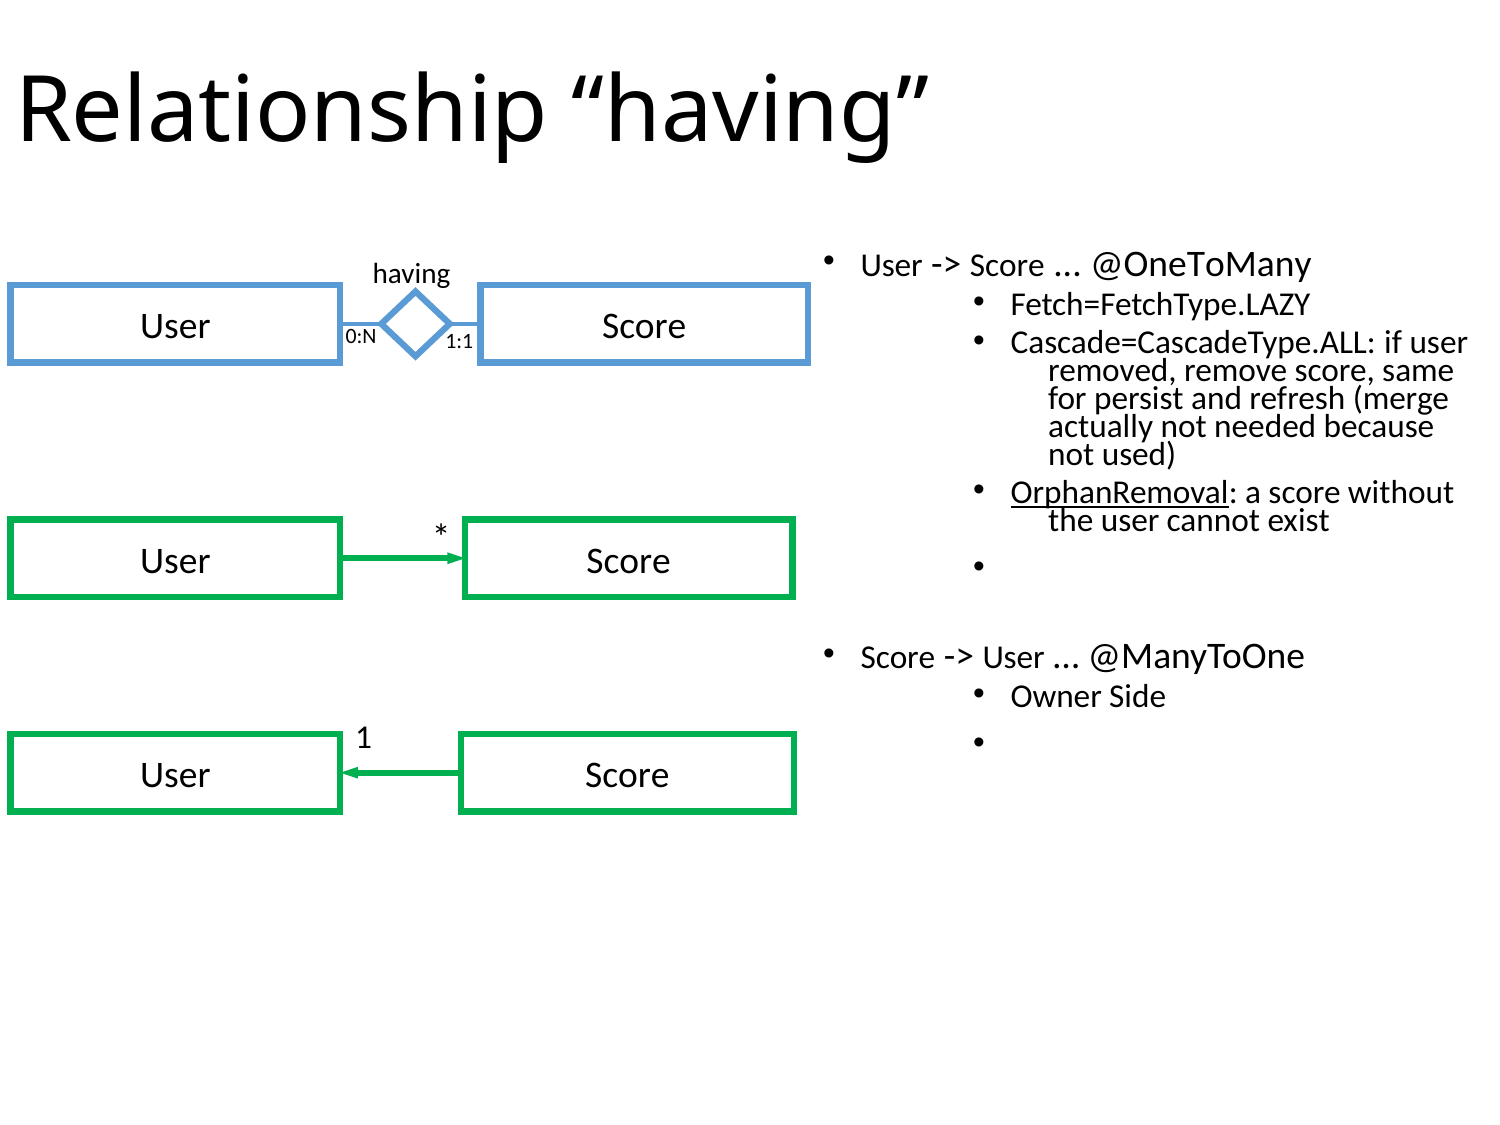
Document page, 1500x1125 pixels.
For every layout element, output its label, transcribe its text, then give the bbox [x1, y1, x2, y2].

text_box [391, 297, 445, 357]
text_box User [11, 285, 340, 363]
text_box User [11, 734, 340, 811]
text_box 1:1 [430, 319, 490, 361]
text_box 0:N [330, 314, 393, 356]
text_box User [11, 520, 340, 597]
text_box 1 [340, 707, 388, 764]
text_box * [416, 505, 467, 566]
text_box Score [465, 520, 793, 597]
list User -> Score ... @OneToMany Fetch=FetchType.LAZY Cascade=CascadeType.ALL: if user removed, remove score, same for persist and refresh (merge actually not needed because not used) OrphanRemoval: a score without the user cannot exist Score -> User … @ManyToOne Owner Side [808, 244, 1500, 1125]
text_box Score [461, 734, 794, 811]
text_box having [357, 246, 480, 297]
text_box Score [481, 285, 808, 363]
title Relationship “having” [0, 2, 1294, 221]
